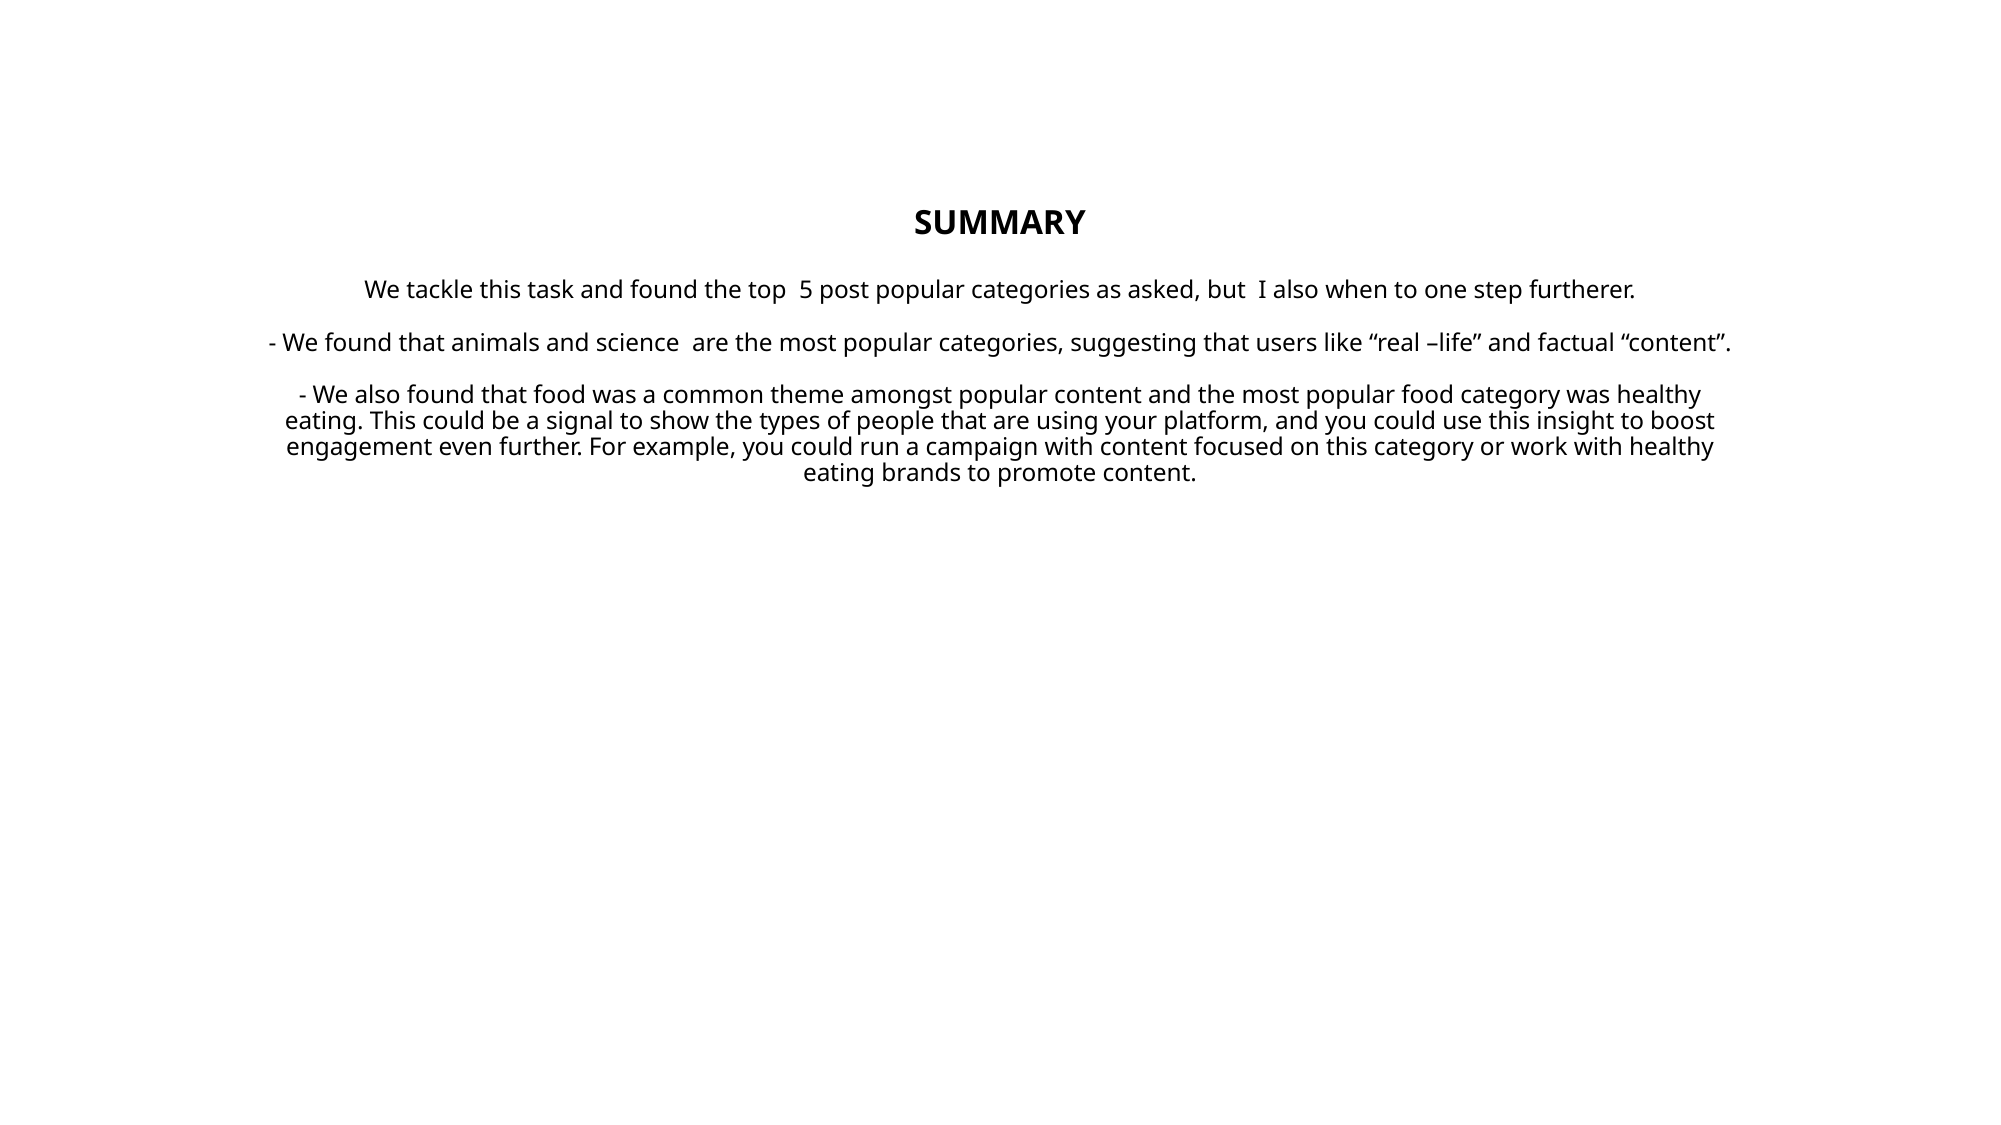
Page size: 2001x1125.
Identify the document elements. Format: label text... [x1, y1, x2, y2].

title SUMMARY We tackle this task and found the top 5 post popular categories as asked, but I also when to one step furtherer. - We found that animals and science are the most popular categories, suggesting that users like “real –life” and factual “content”. - We also found that food was a common theme amongst popular content and the most popular food category was healthy eating. This could be a signal to show the types of people that are using your platform, and you could use this insight to boost engagement even further. For example, you could run a campaign with content focused on this category or work with healthy eating brands to promote content. [249, 184, 1750, 576]
